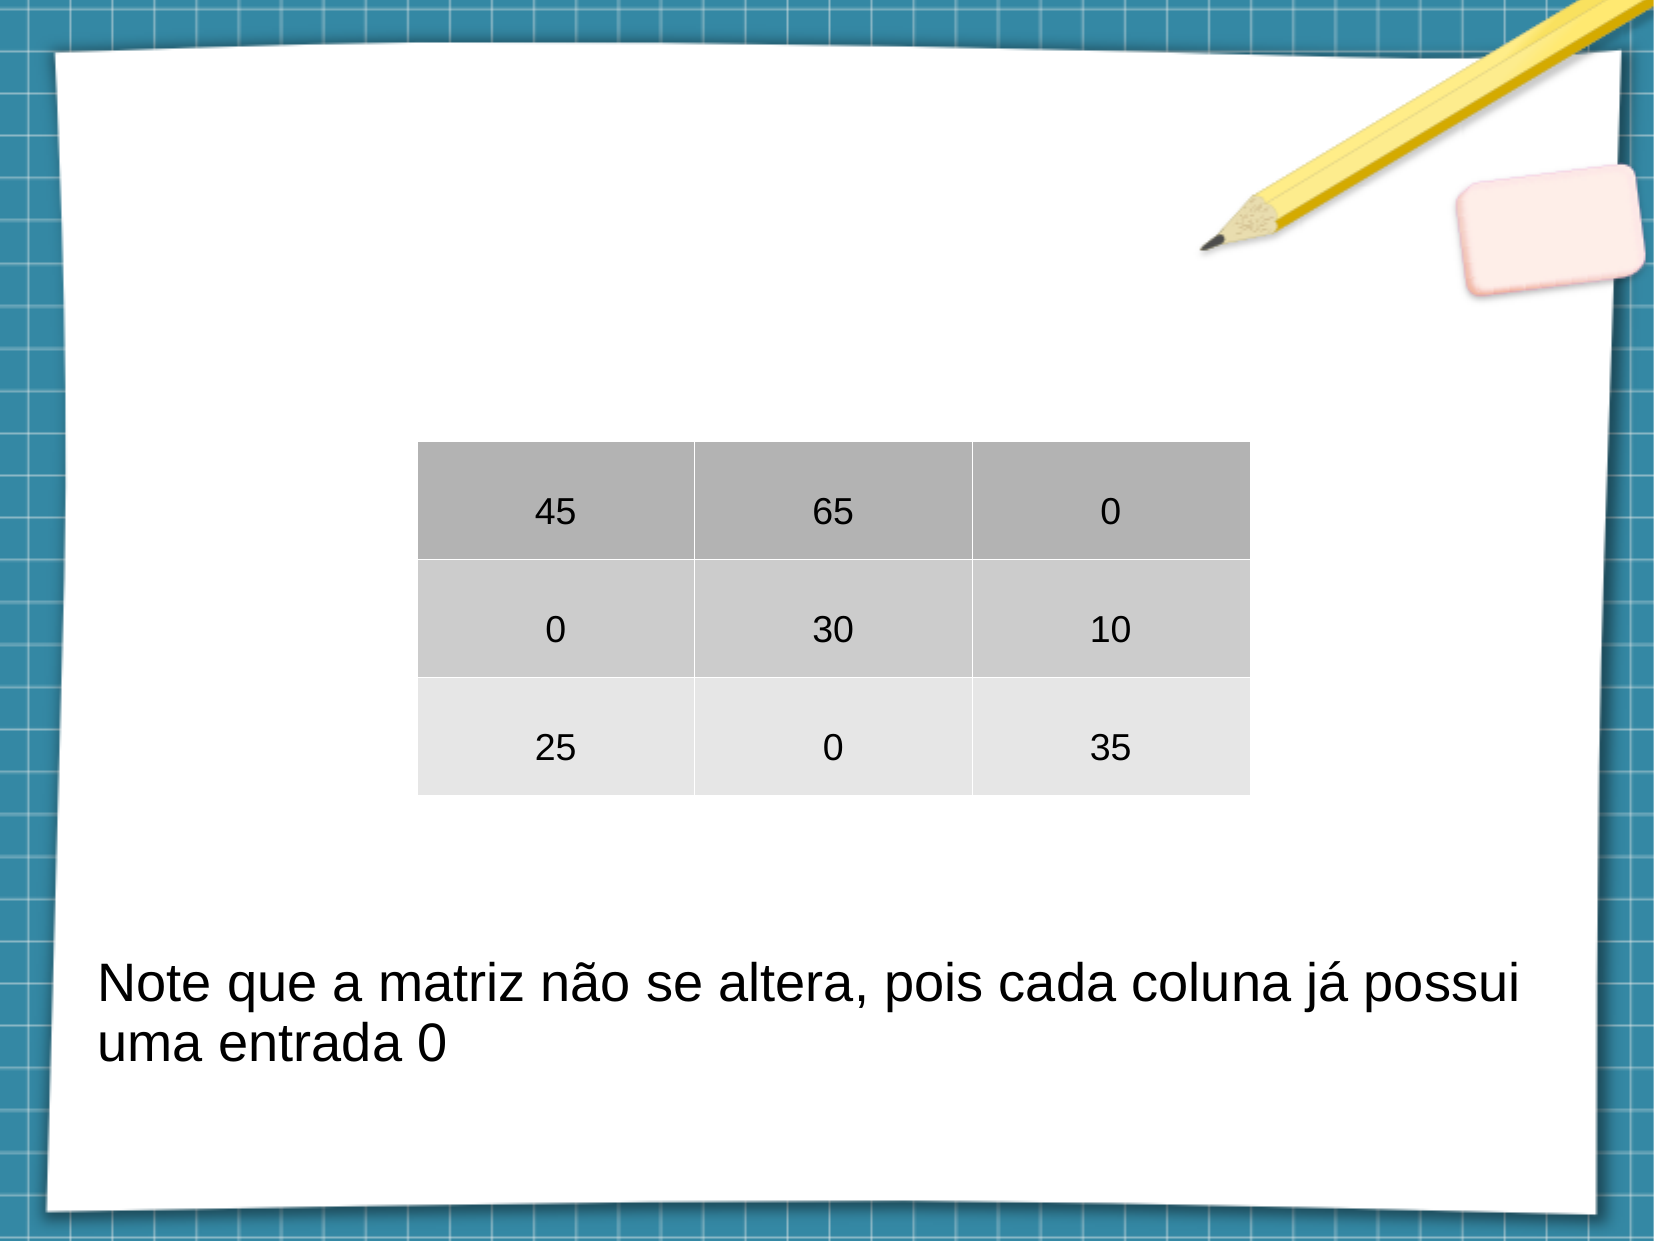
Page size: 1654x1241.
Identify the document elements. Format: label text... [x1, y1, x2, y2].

table_header 45 [418, 442, 694, 559]
table_cell 25 [418, 678, 694, 795]
table_cell 0 [695, 678, 972, 795]
table_cell 0 [418, 560, 694, 677]
table_header 65 [695, 442, 972, 559]
table_cell 35 [973, 678, 1250, 795]
picture [0, 0, 1654, 1241]
table_cell 10 [973, 560, 1250, 677]
table_cell 30 [695, 560, 972, 677]
text_box Note que a matriz não se altera, pois cada coluna já possui uma entrada 0 [82, 944, 1548, 1146]
table_header 0 [973, 442, 1250, 559]
